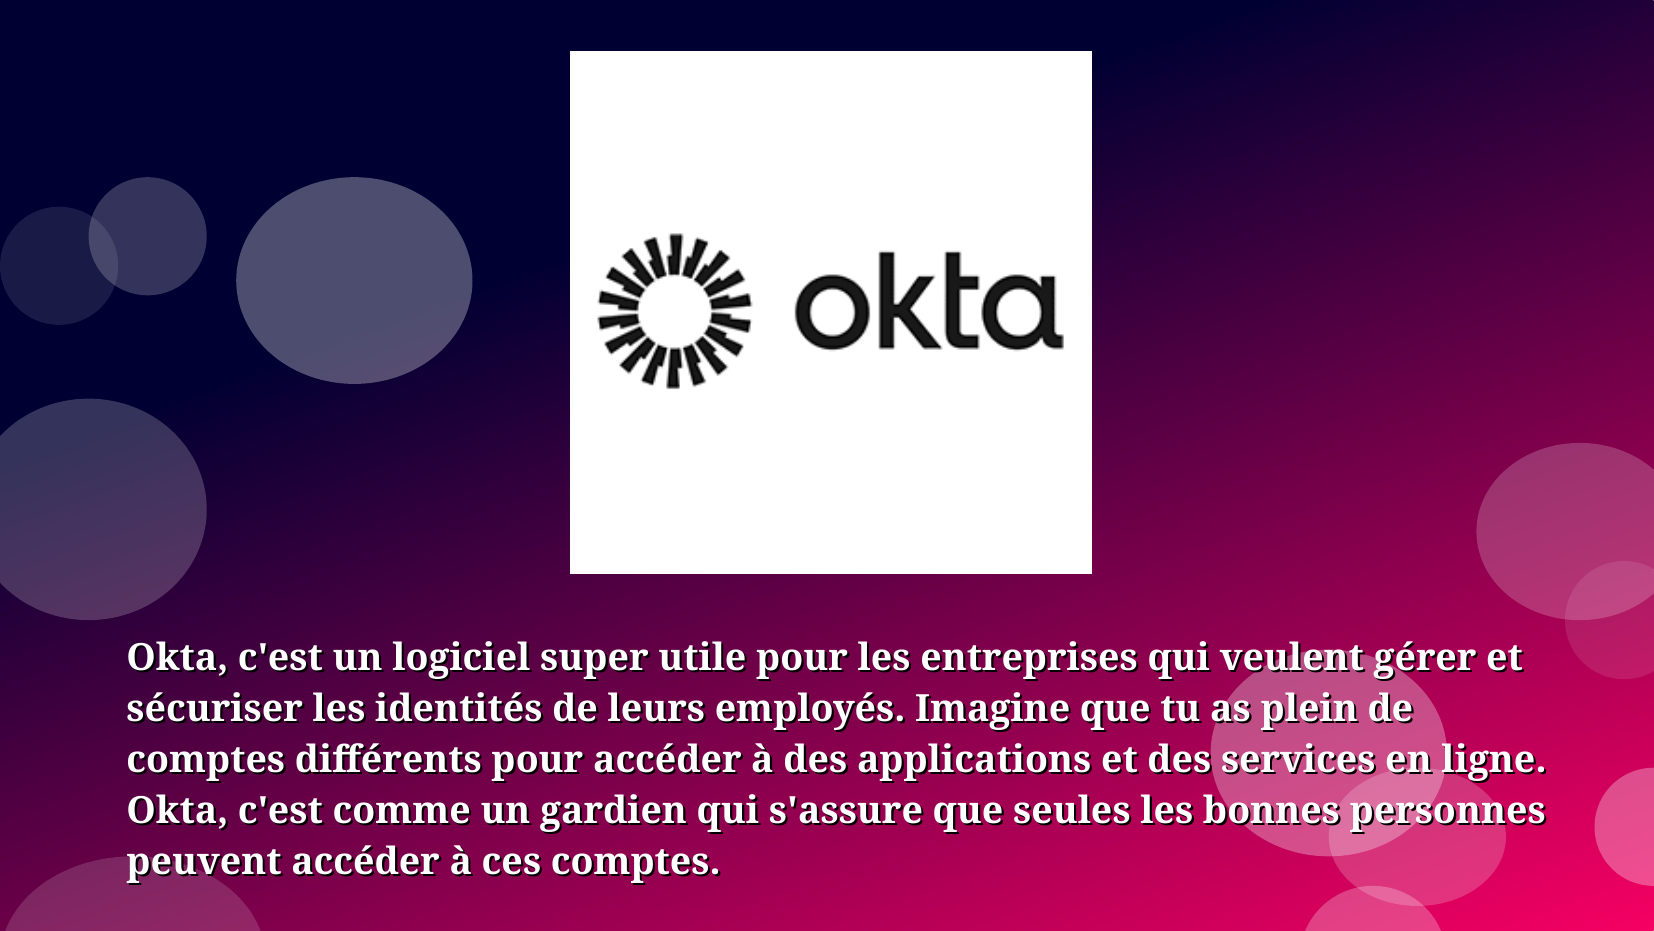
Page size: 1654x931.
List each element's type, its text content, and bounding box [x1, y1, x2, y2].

text_box Okta, c'est un logiciel super utile pour les entreprises qui veulent gérer et sécuriser les identités de leurs employés. Imagine que tu as plein de comptes différents pour accéder à des applications et des services en ligne. Okta, c'est comme un gardien qui s'assure que seules les bonnes personnes peuvent accéder à ces comptes. [111, 623, 1569, 931]
picture [570, 51, 1092, 574]
